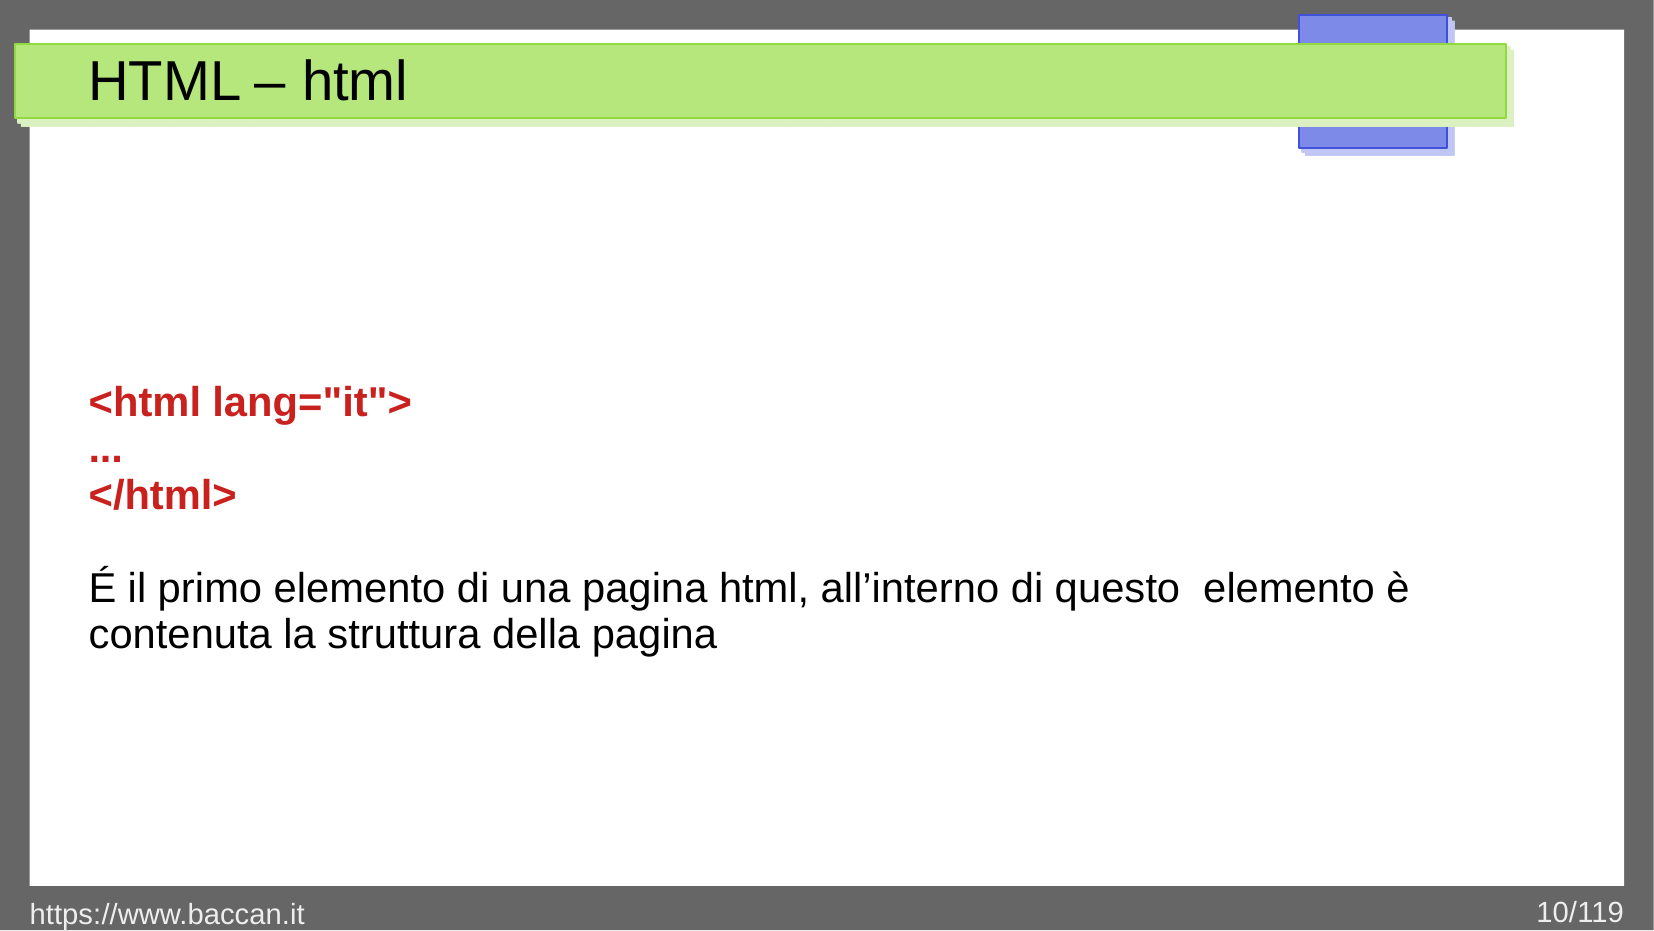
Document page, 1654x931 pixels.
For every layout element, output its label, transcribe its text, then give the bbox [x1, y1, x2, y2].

title HTML – html [88, 44, 1506, 119]
text_box <html lang="it"> ... </html> É il primo elemento di una pagina html, all’interno di questo elemento è contenuta la struttura della pagina [88, 169, 1565, 821]
